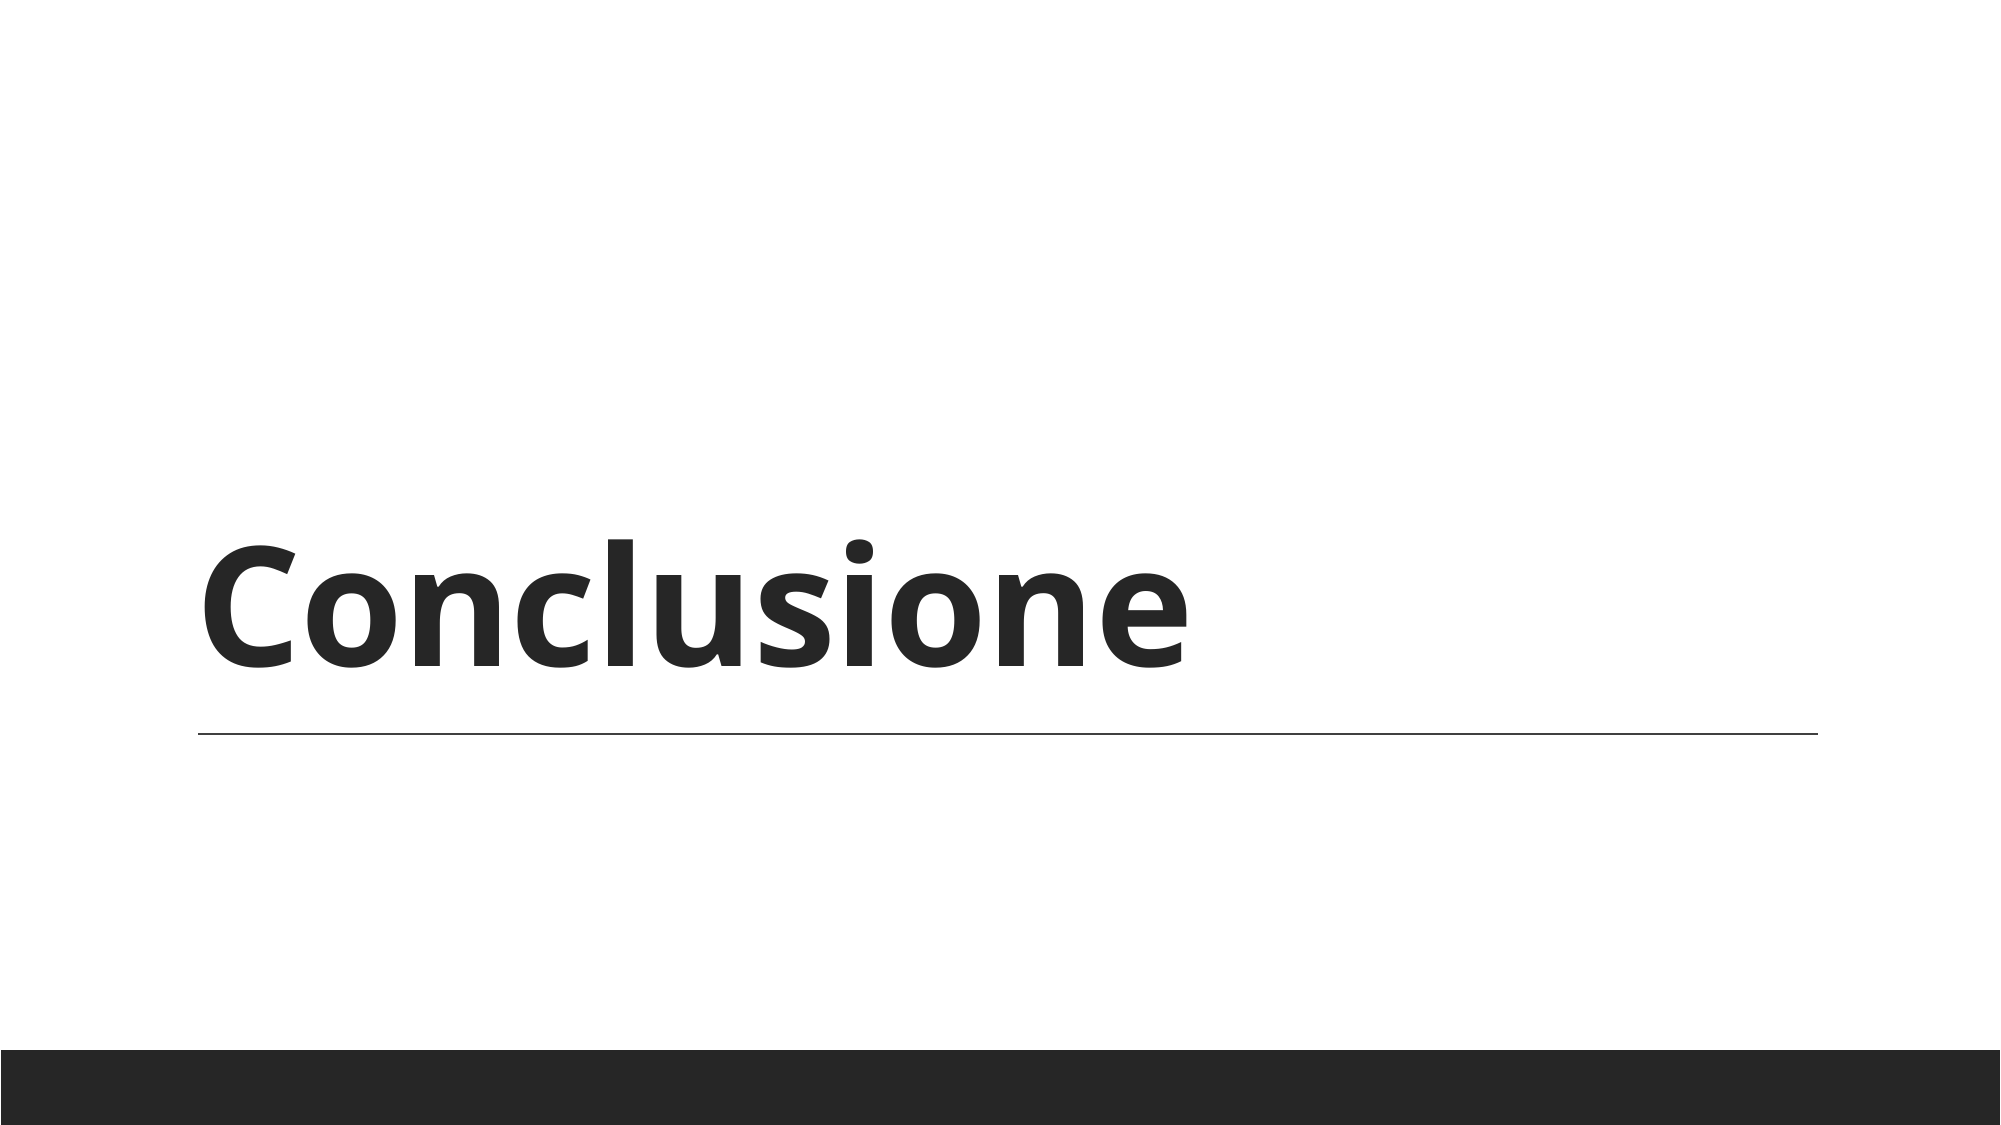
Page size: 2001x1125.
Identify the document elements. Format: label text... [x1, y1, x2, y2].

title Conclusione [180, 124, 1831, 710]
